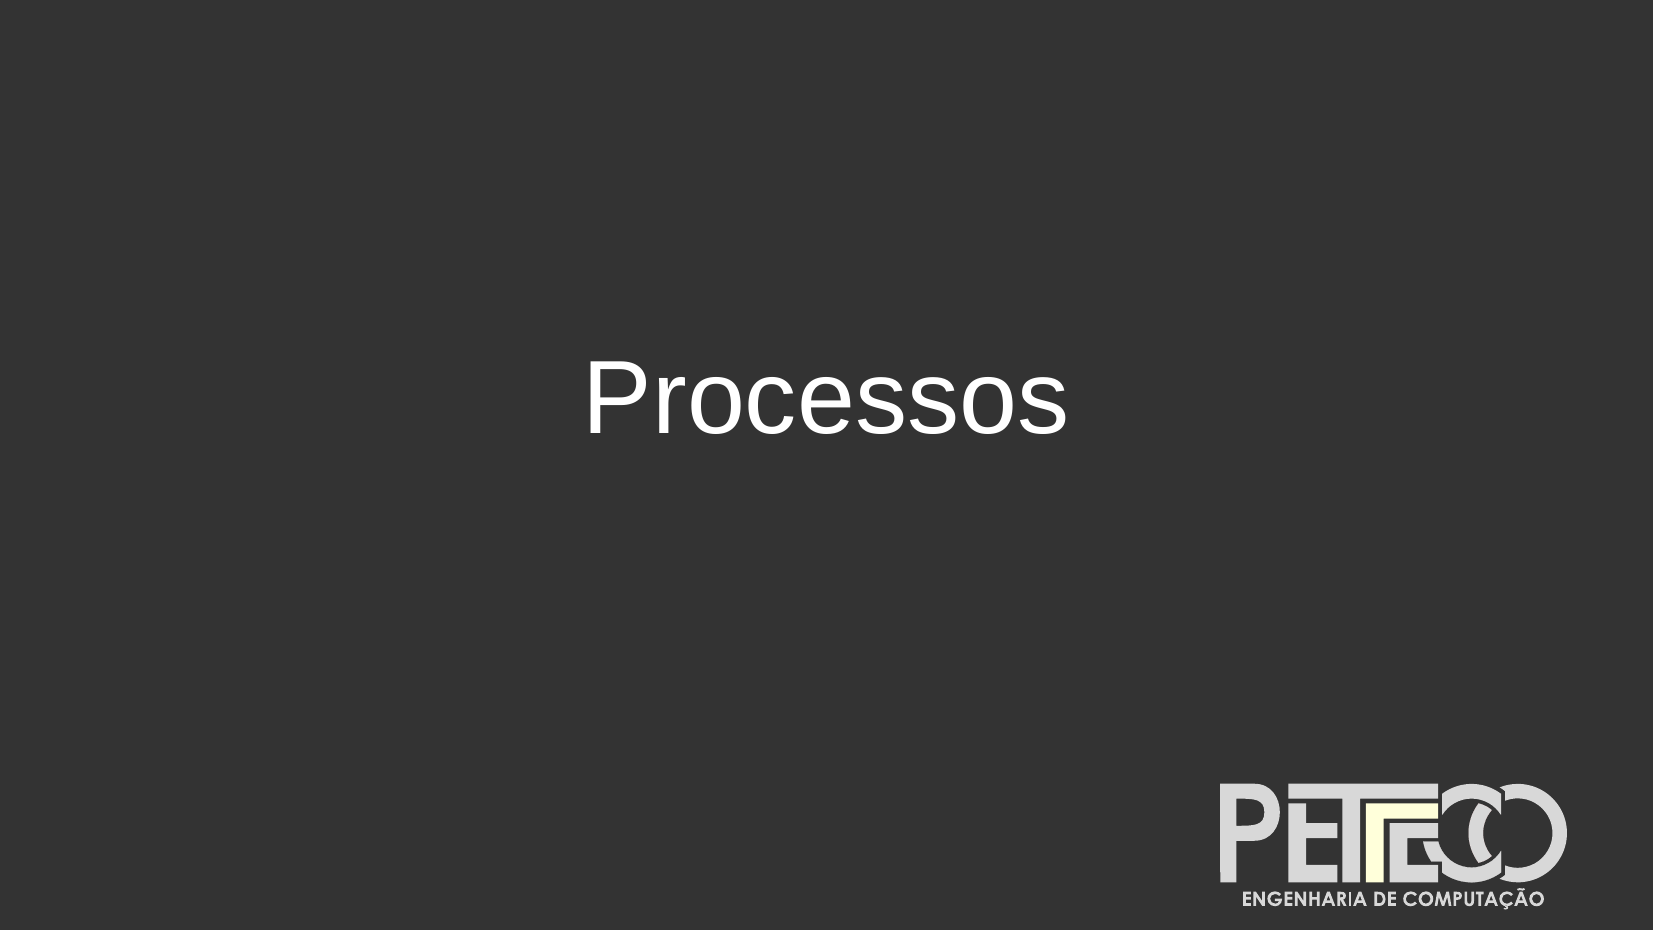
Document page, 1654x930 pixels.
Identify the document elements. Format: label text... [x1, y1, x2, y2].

subtitle Processos [82, 37, 1571, 757]
